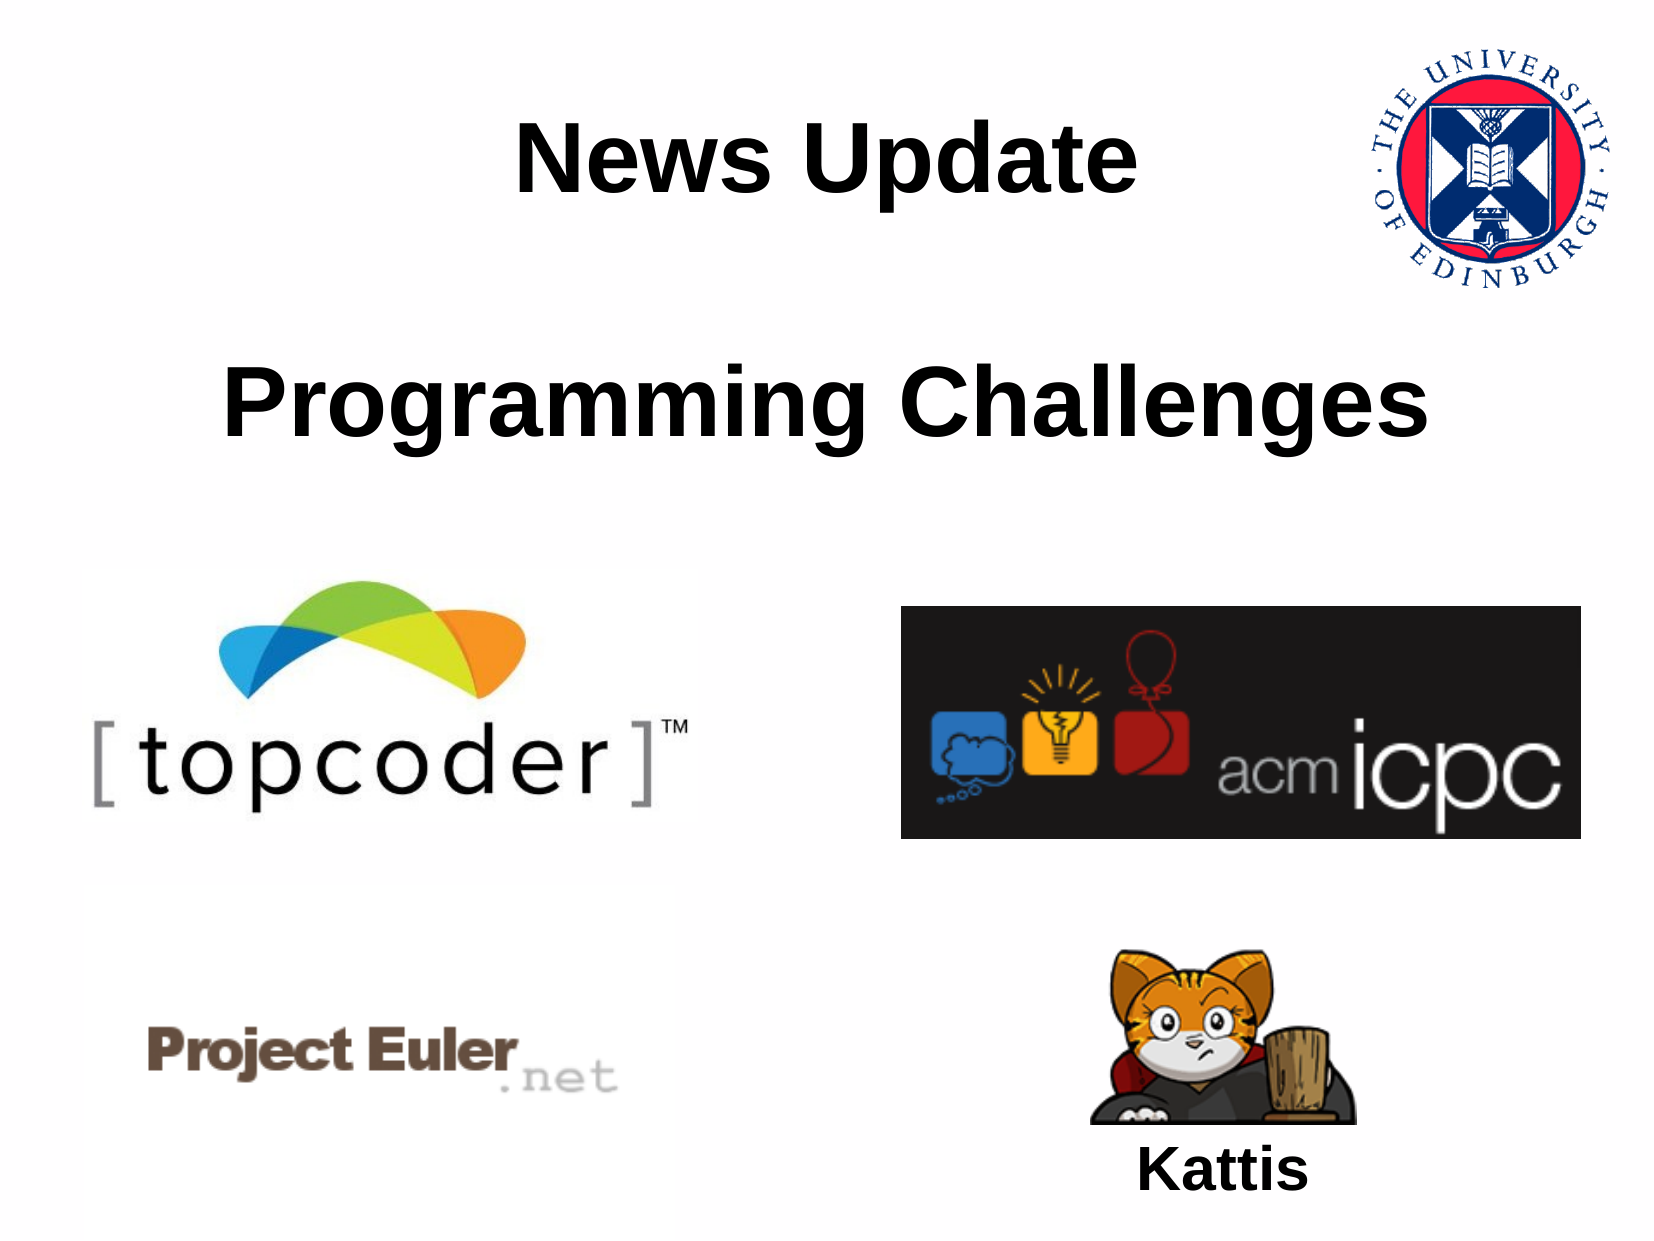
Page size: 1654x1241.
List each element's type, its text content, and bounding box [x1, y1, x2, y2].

title News Update [82, 49, 1371, 257]
subtitle Programming Challenges [82, 307, 1571, 486]
picture [1371, 49, 1610, 288]
picture [84, 885, 675, 1241]
picture [1090, 917, 1357, 1113]
picture [901, 606, 1581, 839]
picture [82, 569, 698, 822]
text_box Kattis [1073, 1113, 1374, 1177]
